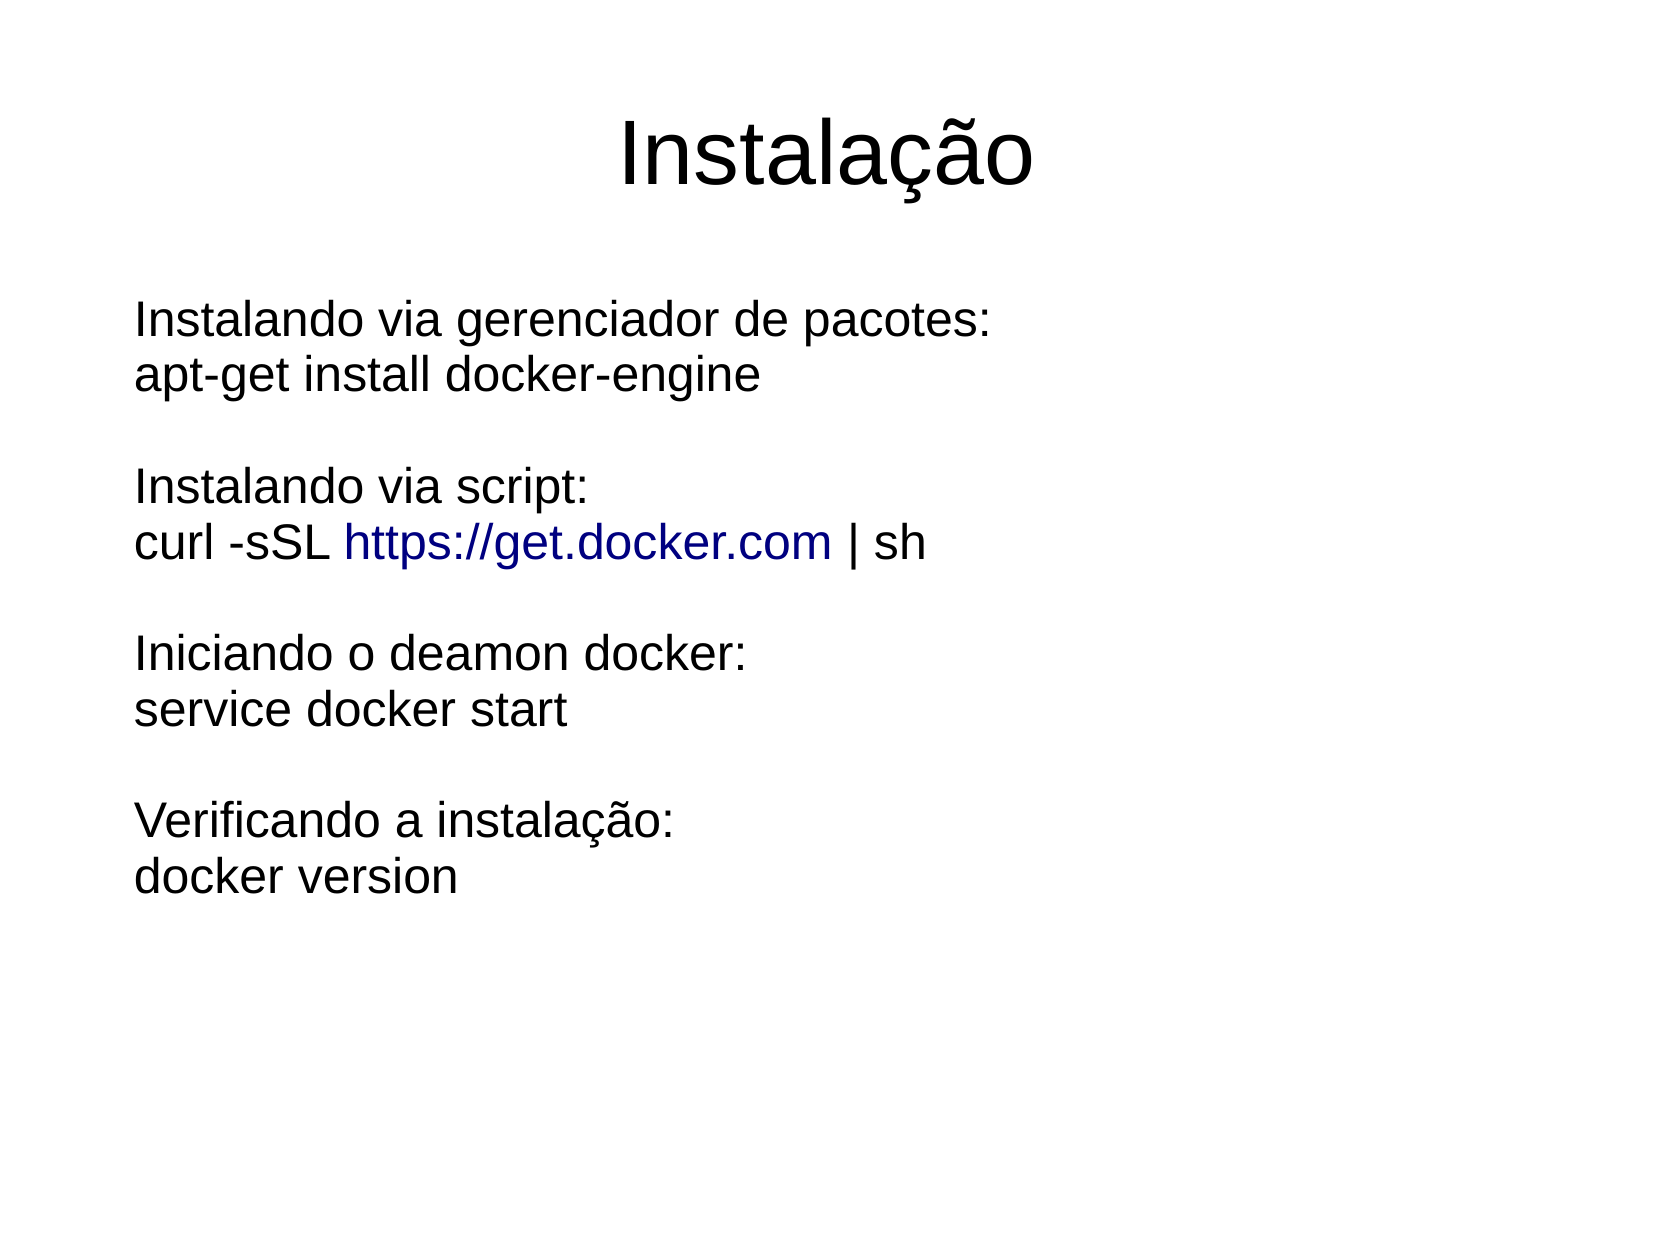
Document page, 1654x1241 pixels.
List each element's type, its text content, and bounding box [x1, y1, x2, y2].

title Instalação [82, 49, 1571, 257]
text_box Instalando via gerenciador de pacotes: apt-get install docker-engine Instalando via script: curl -sSL https://get.docker.com | sh Iniciando o deamon docker: service docker start Verificando a instalação: docker version [119, 283, 1008, 968]
